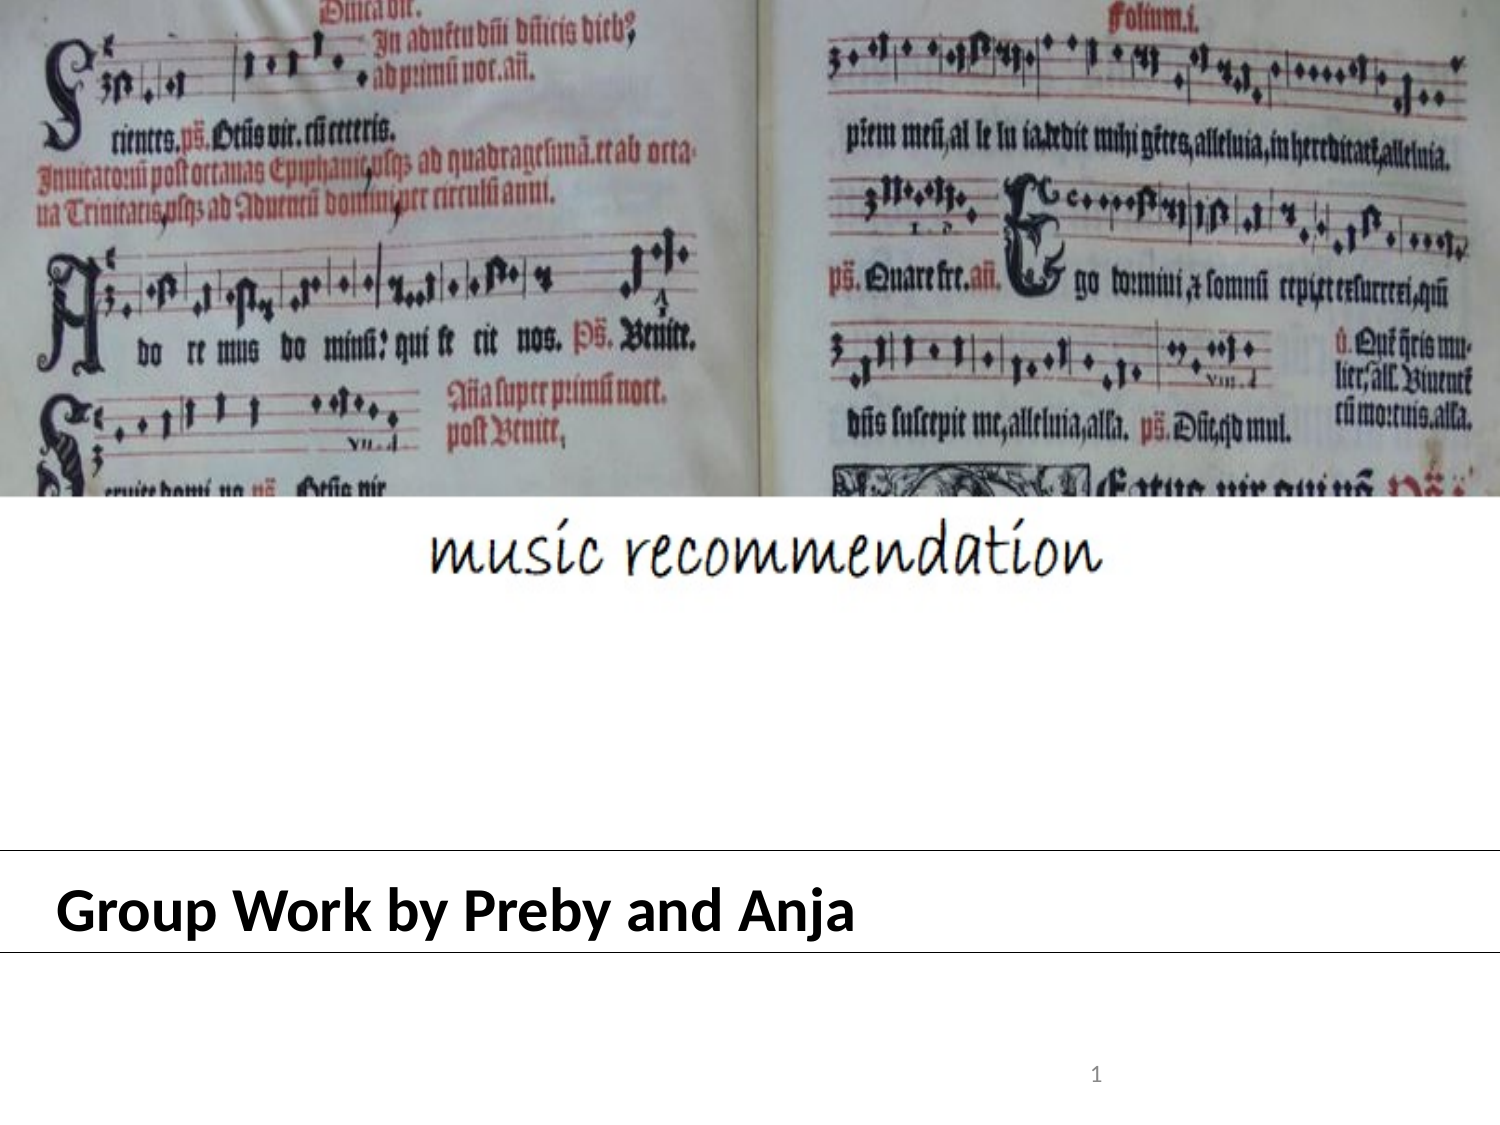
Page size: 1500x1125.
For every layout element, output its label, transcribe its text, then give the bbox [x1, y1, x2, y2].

text_box [1074, 1042, 1426, 1103]
picture [0, 0, 1500, 622]
text_box Group Work by Preby and Anja [41, 861, 1497, 952]
